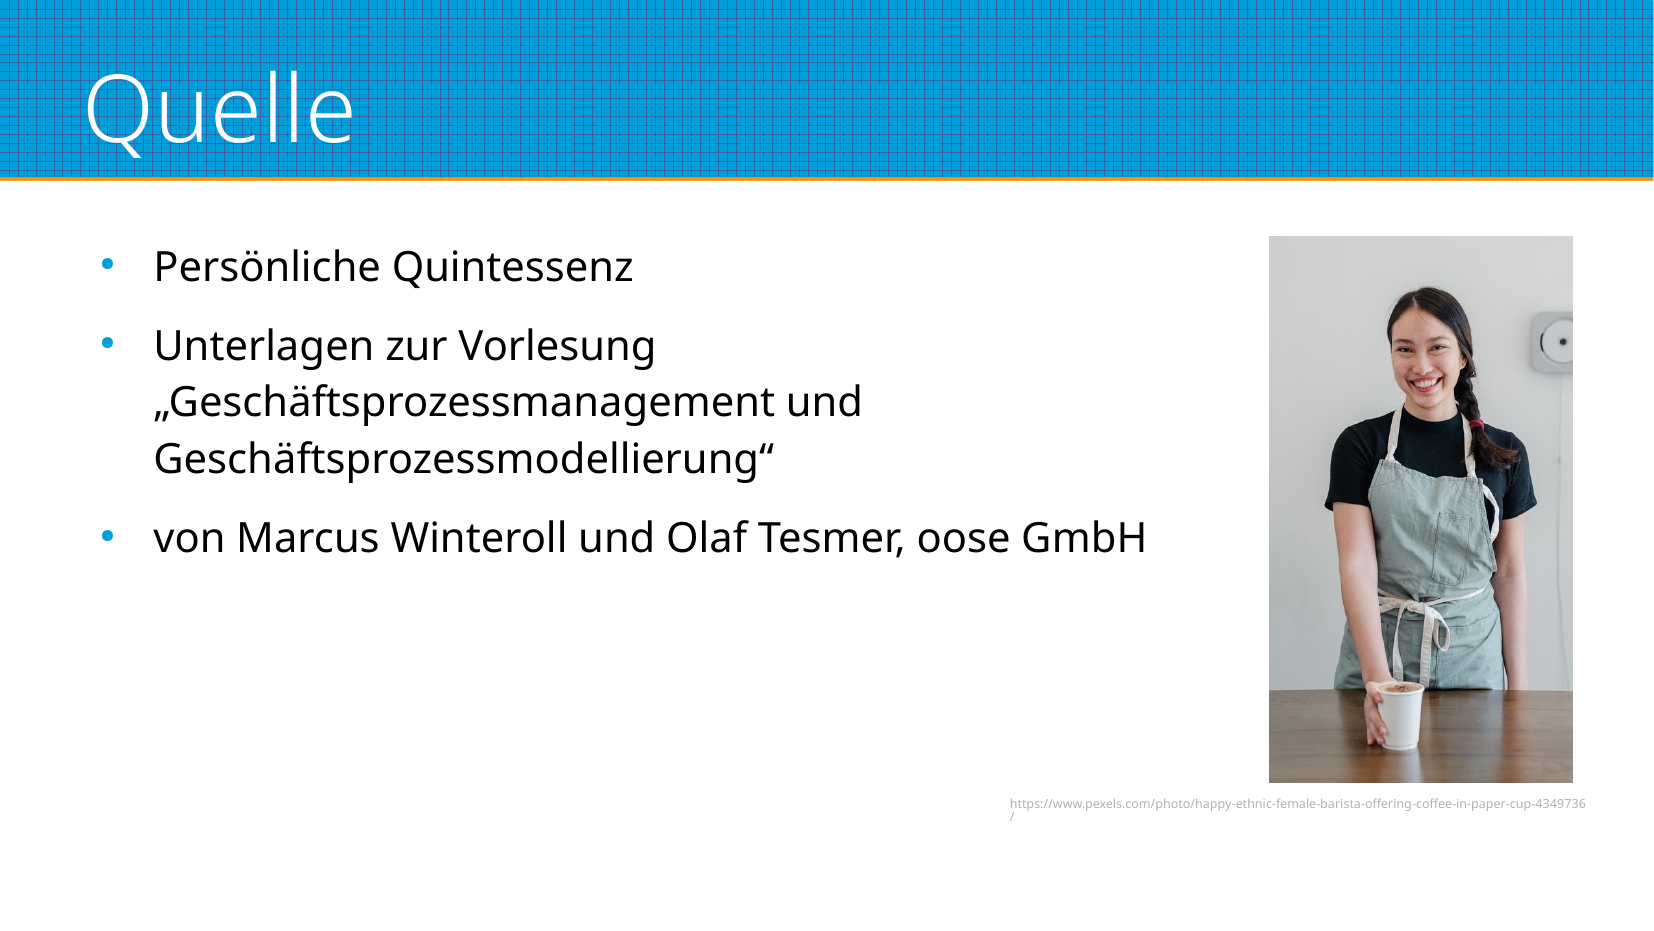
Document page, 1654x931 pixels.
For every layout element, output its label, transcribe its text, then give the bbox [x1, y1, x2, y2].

text_box https://www.pexels.com/photo/happy-ethnic-female-barista-offering-coffee-in-paper-cup-4349736/ [1003, 797, 1595, 827]
title Quelle [82, 14, 1571, 171]
list Persönliche Quintessenz Unterlagen zur Vorlesung „Geschäftsprozessmanagement und Geschäftsprozessmodellierung“ von Marcus Winteroll und Olaf Tesmer, oose GmbH [82, 236, 1182, 811]
picture [1269, 236, 1573, 783]
